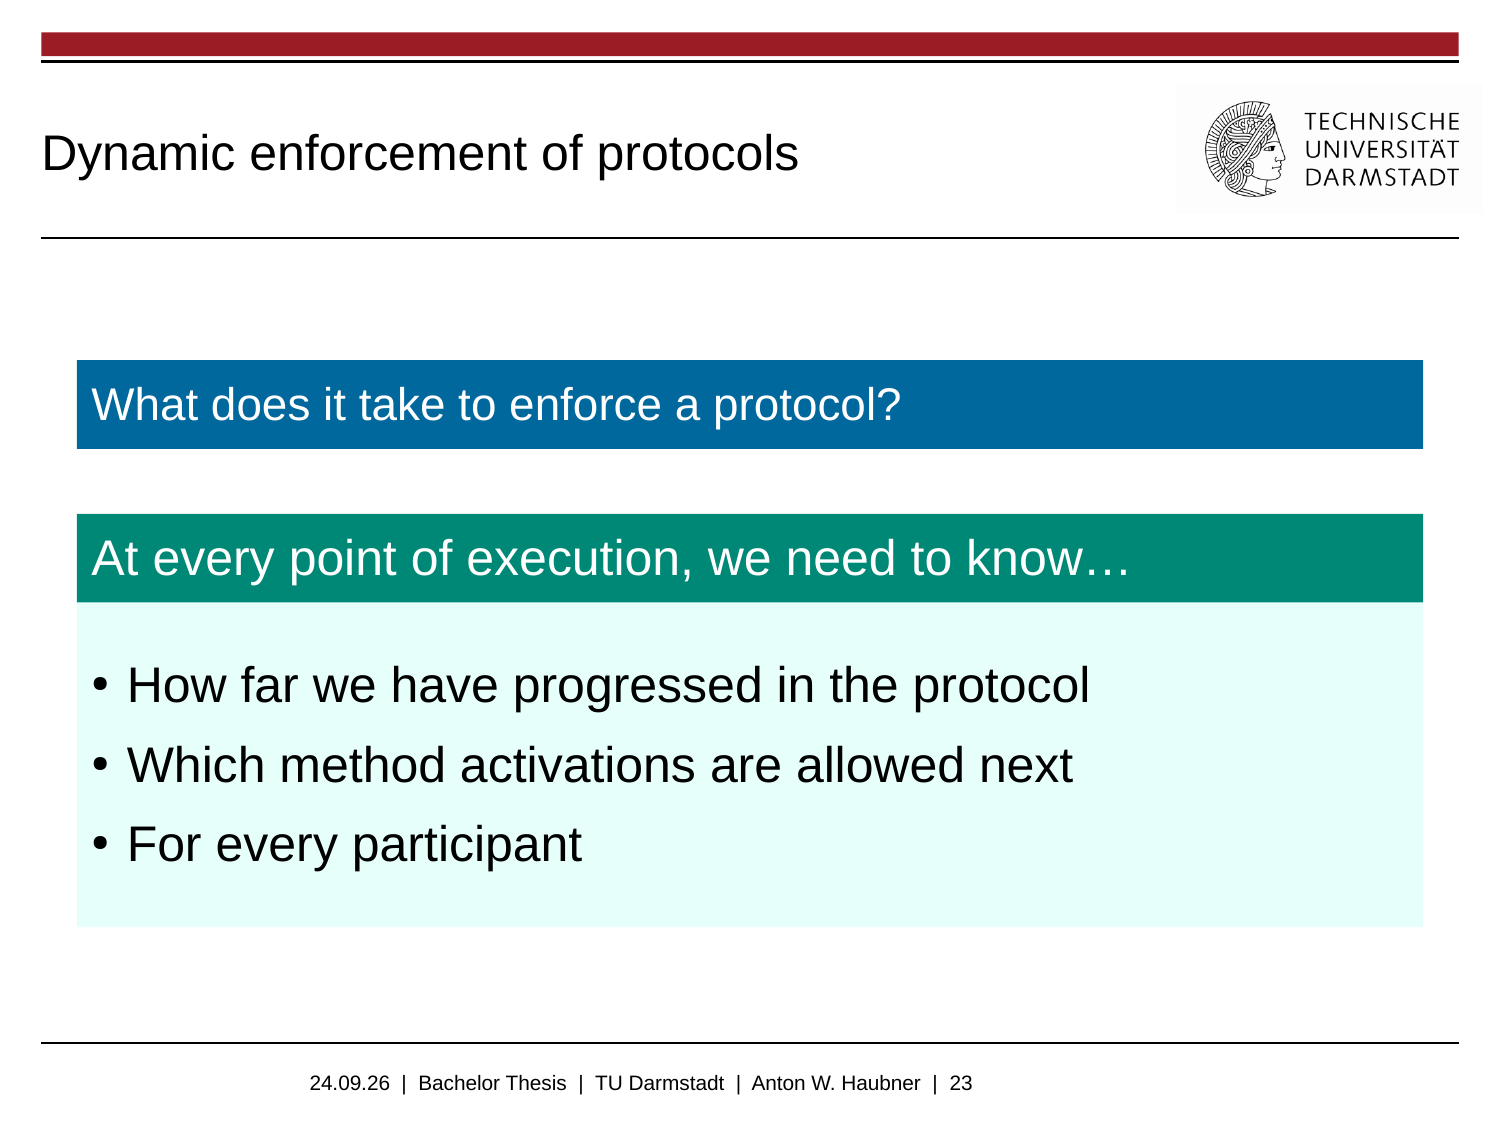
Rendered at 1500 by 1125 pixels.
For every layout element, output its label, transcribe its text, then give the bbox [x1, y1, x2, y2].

text_box How far we have progressed in the protocol Which method activations are allowed next For every participant [76, 603, 1424, 928]
title Dynamic enforcement of protocols [41, 78, 1131, 229]
text_box At every point of execution, we need to know… [76, 513, 1424, 603]
text_box What does it take to enforce a protocol? [76, 360, 1424, 449]
